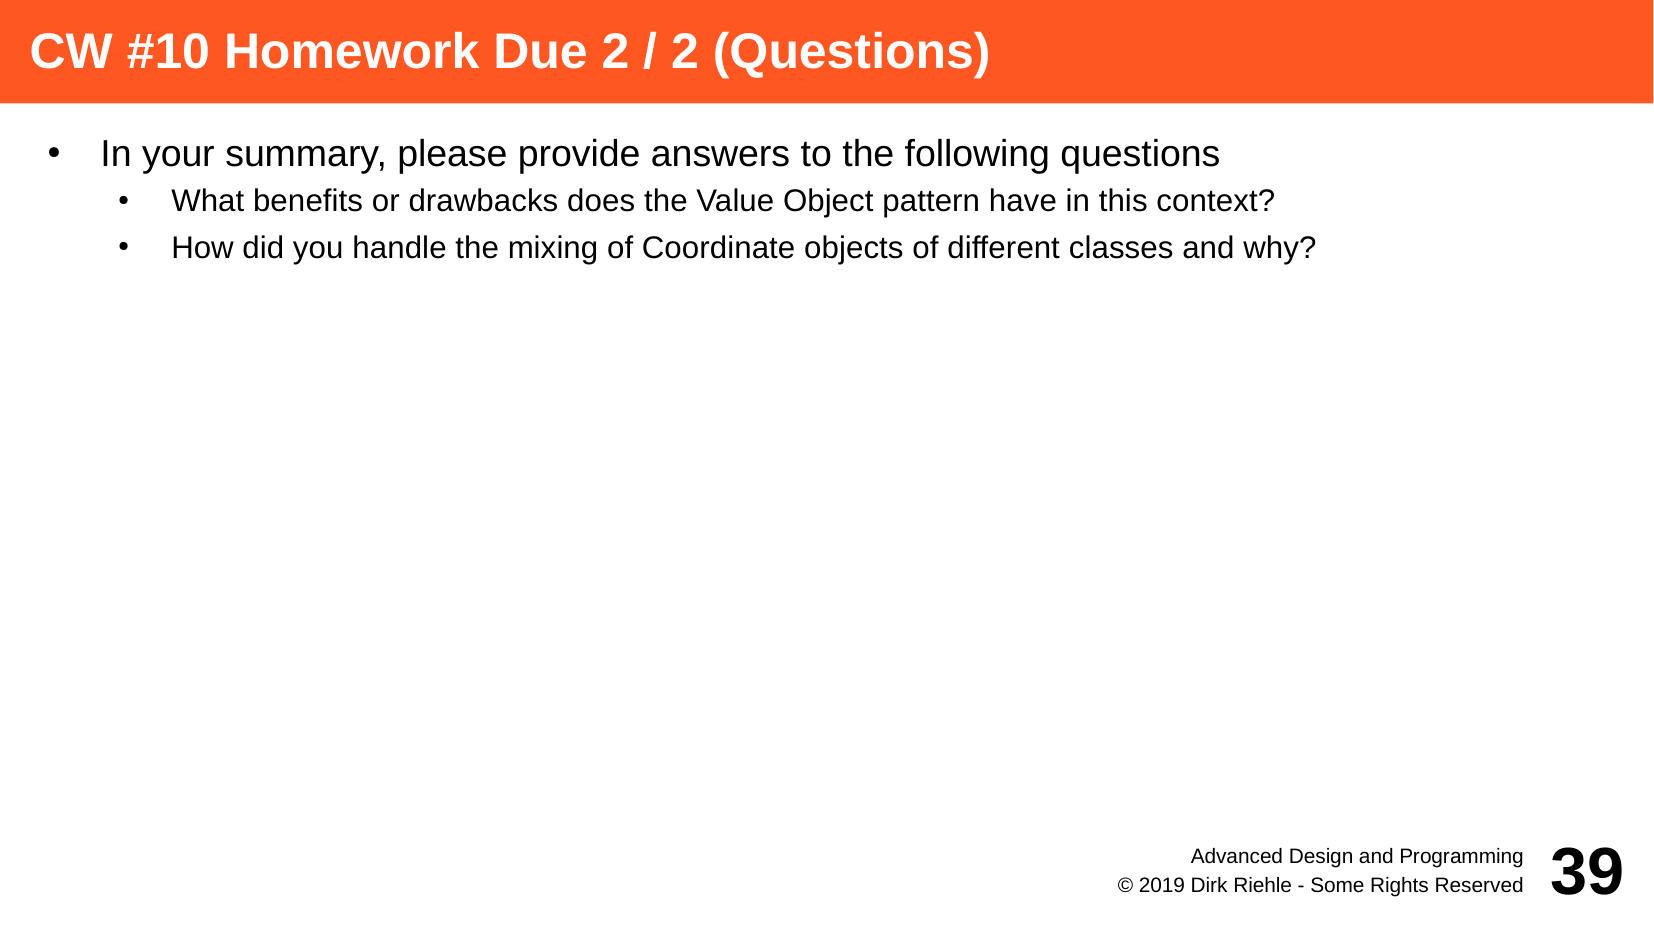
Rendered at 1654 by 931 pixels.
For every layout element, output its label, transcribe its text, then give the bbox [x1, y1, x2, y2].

title CW #10 Homework Due 2 / 2 (Questions) [0, 0, 1654, 104]
list In your summary, please provide answers to the following questions What benefits or drawbacks does the Value Object pattern have in this context? How did you handle the mixing of Coordinate objects of different classes and why? [29, 132, 1625, 813]
